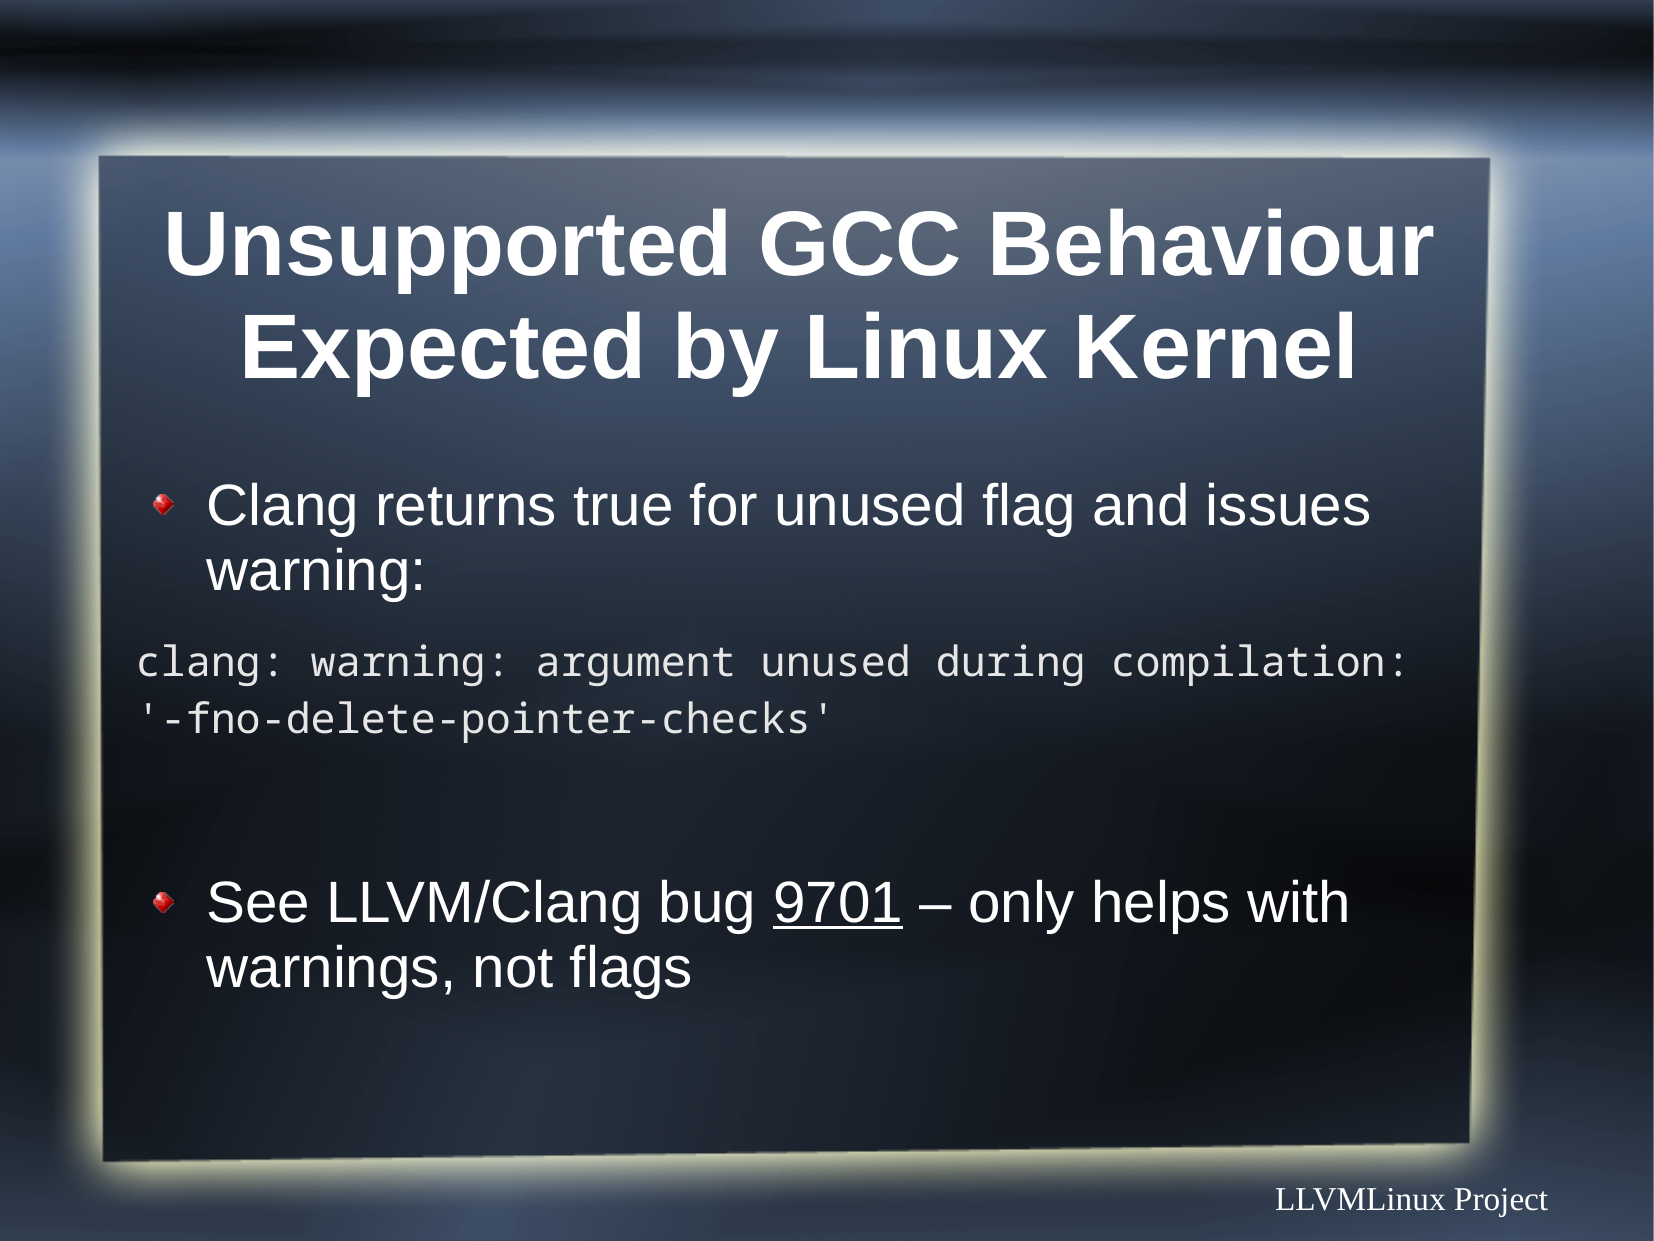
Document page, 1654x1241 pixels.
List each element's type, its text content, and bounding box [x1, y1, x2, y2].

picture [0, 0, 1654, 1241]
title Unsupported GCC Behaviour Expected by Linux Kernel [124, 177, 1477, 414]
list Clang returns true for unused flag and issues warning: clang: warning: argument unused during compilation: '-fno-delete-pointer-checks' See LLVM/Clang bug 9701 – only helps with warnings, not flags [135, 472, 1447, 1152]
